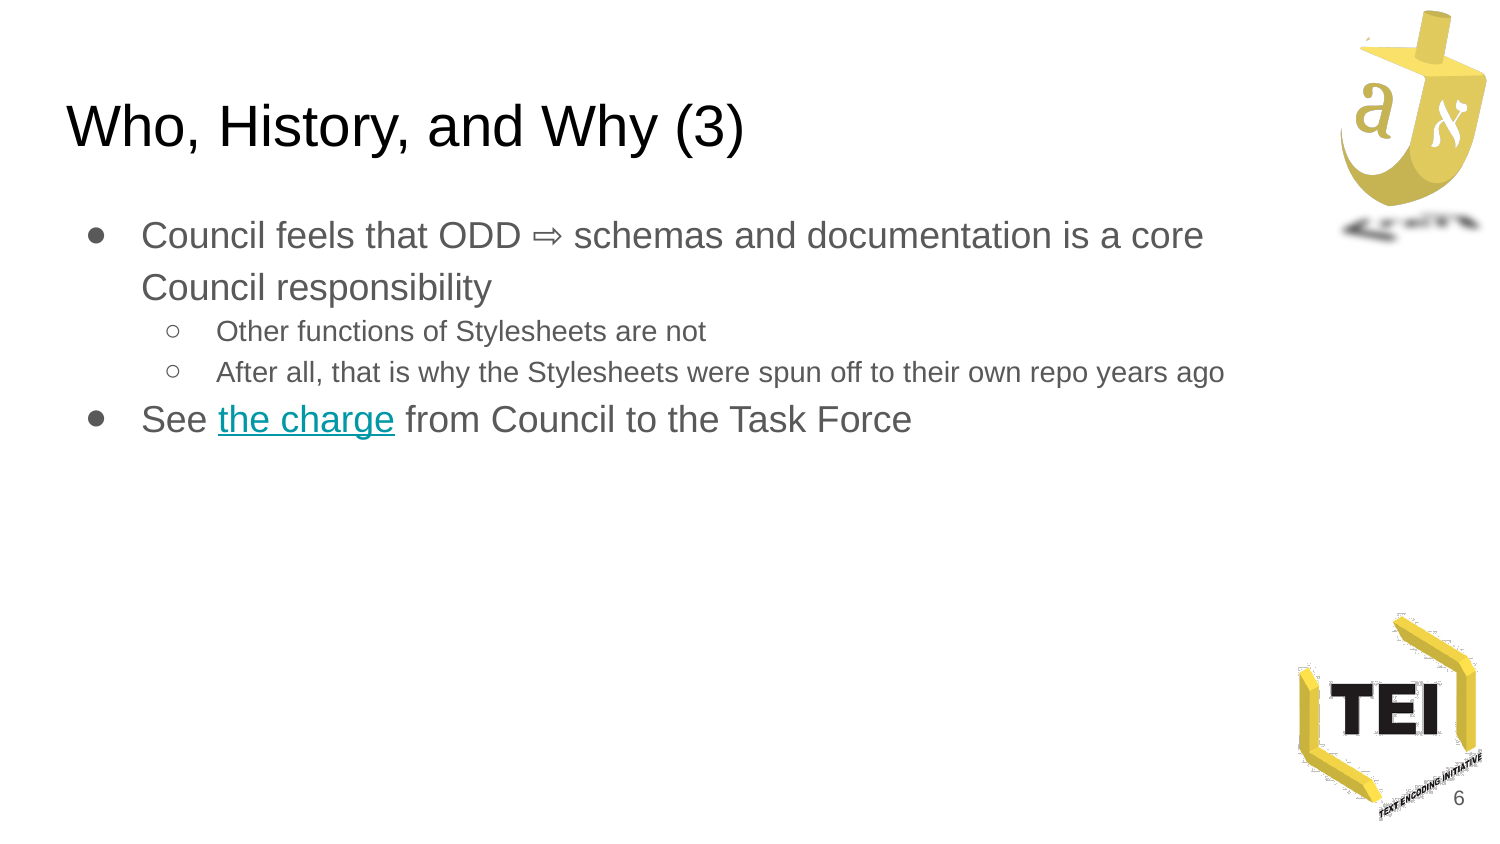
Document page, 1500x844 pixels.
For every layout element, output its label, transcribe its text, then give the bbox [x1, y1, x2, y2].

picture [1324, 0, 1497, 250]
picture [1275, 604, 1500, 830]
slide_number <number> [1389, 764, 1480, 830]
title Who, History, and Why (3) [51, 72, 1449, 167]
list Council feels that ODD ⇨ schemas and documentation is a core Council responsibility Other functions of Stylesheets are not After all, that is why the Stylesheets were spun off to their own repo years ago See the charge from Council to the Task Force [51, 189, 1291, 750]
